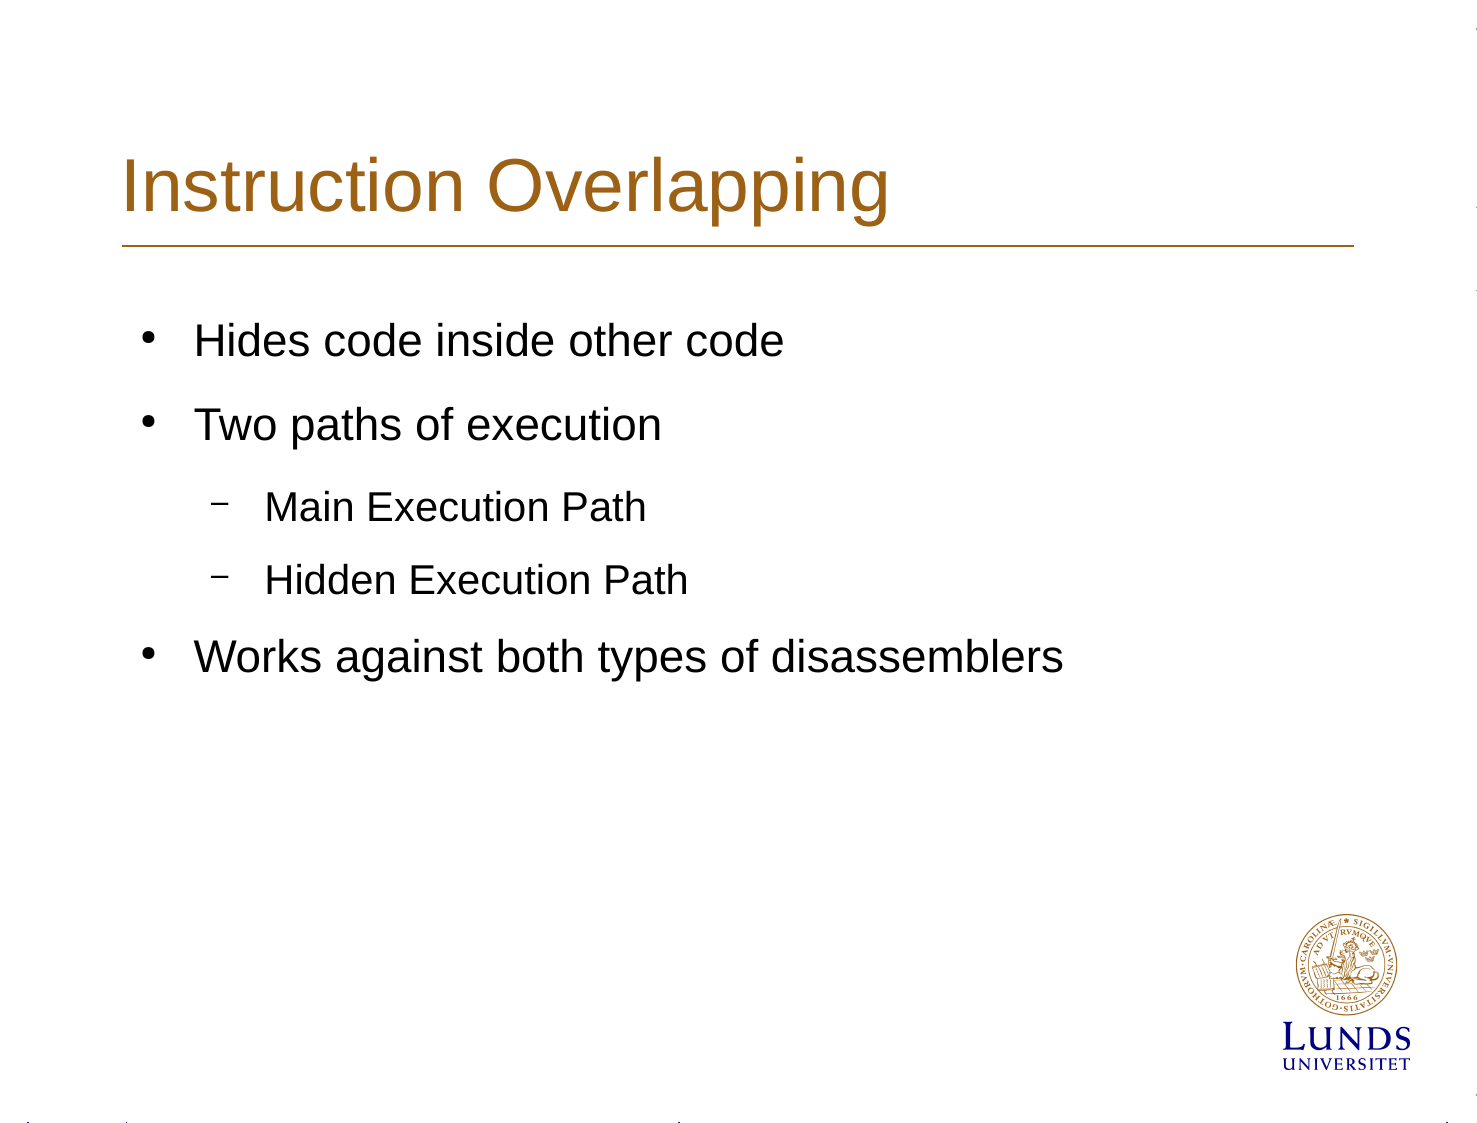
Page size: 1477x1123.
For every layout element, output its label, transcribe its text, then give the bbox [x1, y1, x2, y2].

picture [1283, 914, 1410, 1070]
title Instruction Overlapping [105, 46, 1354, 234]
list Hides code inside other code Two paths of execution Main Execution Path Hidden Execution Path Works against both types of disassemblers [107, 303, 1353, 888]
